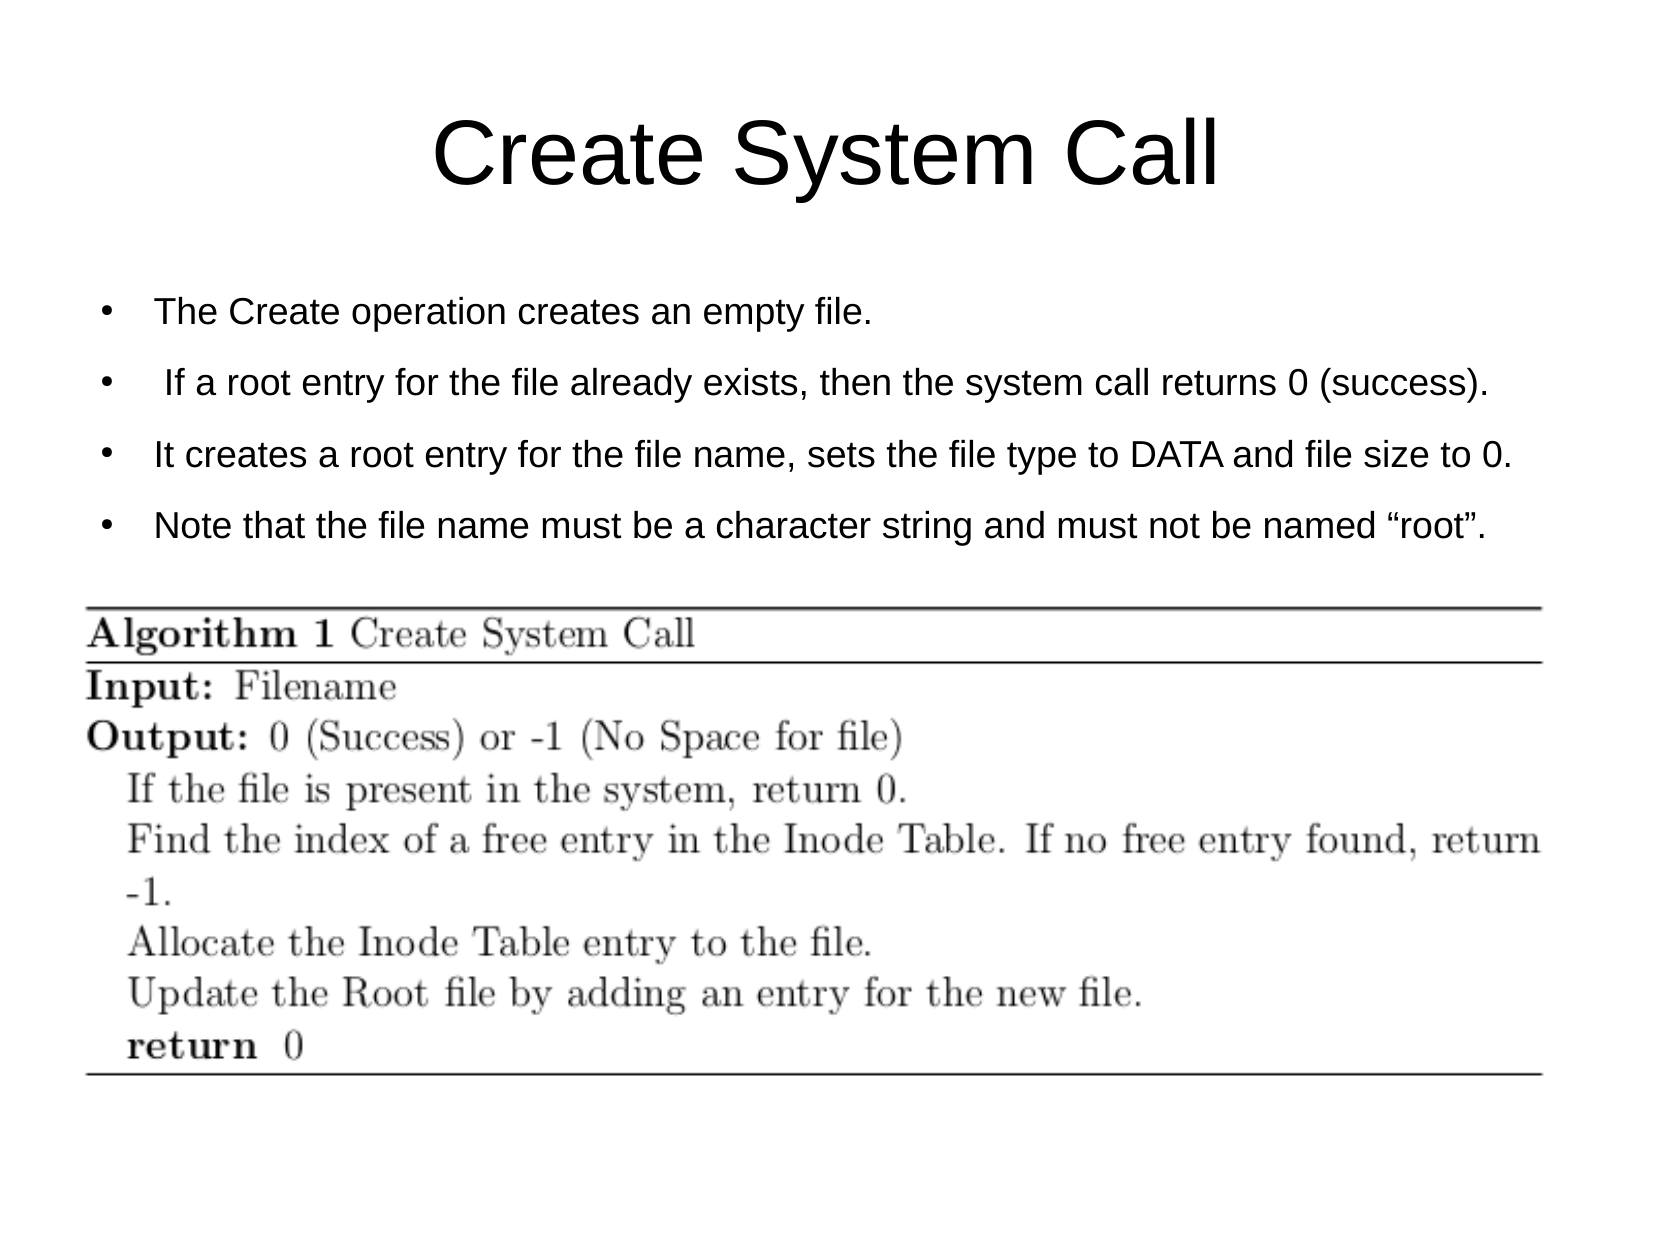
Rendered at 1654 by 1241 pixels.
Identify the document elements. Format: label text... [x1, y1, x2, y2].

picture [59, 578, 1583, 1099]
title Create System Call [82, 49, 1571, 257]
list The Create operation creates an empty file. If a root entry for the file already exists, then the system call returns 0 (success). It creates a root entry for the file name, sets the file type to DATA and file size to 0. Note that the file name must be a character string and must not be named “root”. [82, 290, 1571, 578]
